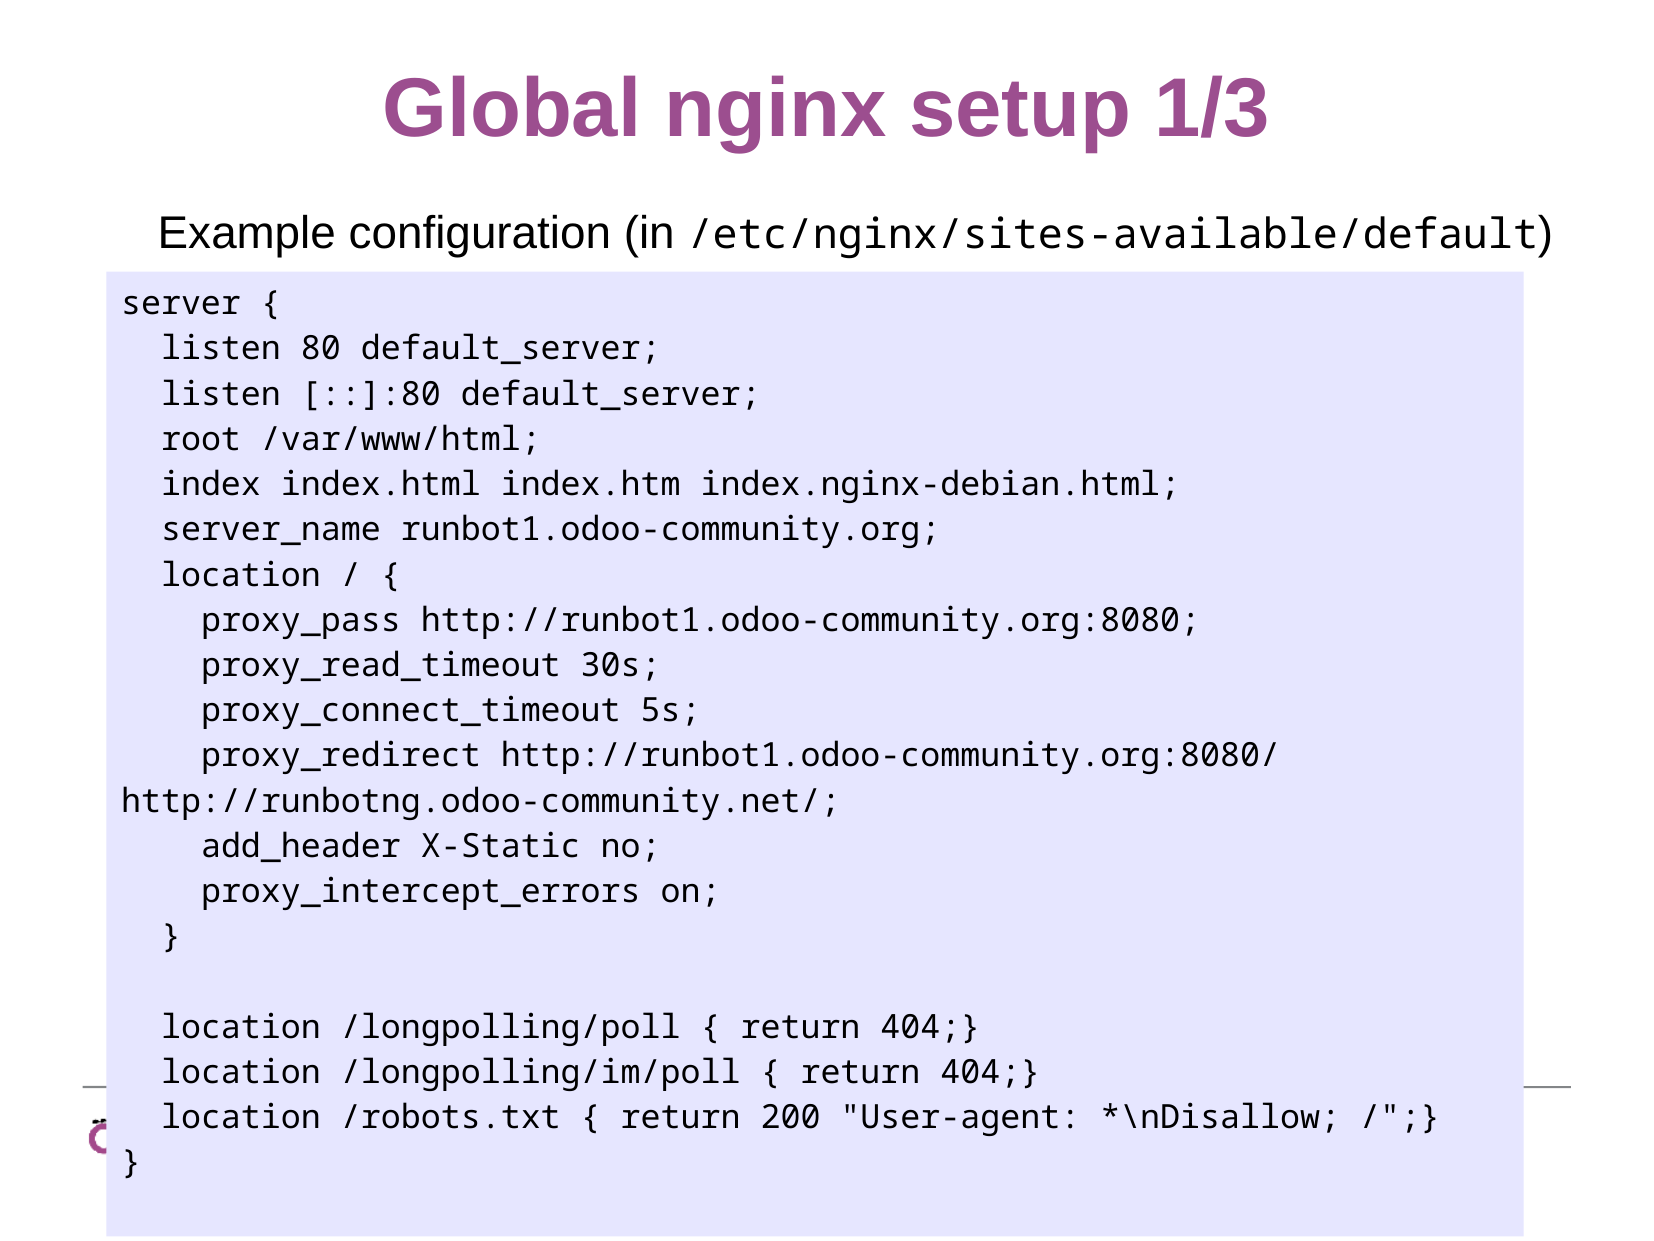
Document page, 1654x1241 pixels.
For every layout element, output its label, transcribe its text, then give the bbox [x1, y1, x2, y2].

text_box server { listen 80 default_server; listen [::]:80 default_server; root /var/www/html; index index.html index.htm index.nginx-debian.html; server_name runbot1.odoo-community.org; location / { proxy_pass http://runbot1.odoo-community.org:8080; proxy_read_timeout 30s; proxy_connect_timeout 5s; proxy_redirect http://runbot1.odoo-community.org:8080/ http://runbotng.odoo-community.net/; add_header X-Static no; proxy_intercept_errors on; } location /longpolling/poll { return 404;} location /longpolling/im/poll { return 404;} location /robots.txt { return 200 "User-agent: *\nDisallow; /";} } [106, 271, 1524, 1074]
picture [82, 1089, 106, 1191]
title Global nginx setup 1/3 [82, 0, 1571, 202]
list Example configuration (in /etc/nginx/sites-available/default) [82, 202, 1571, 291]
